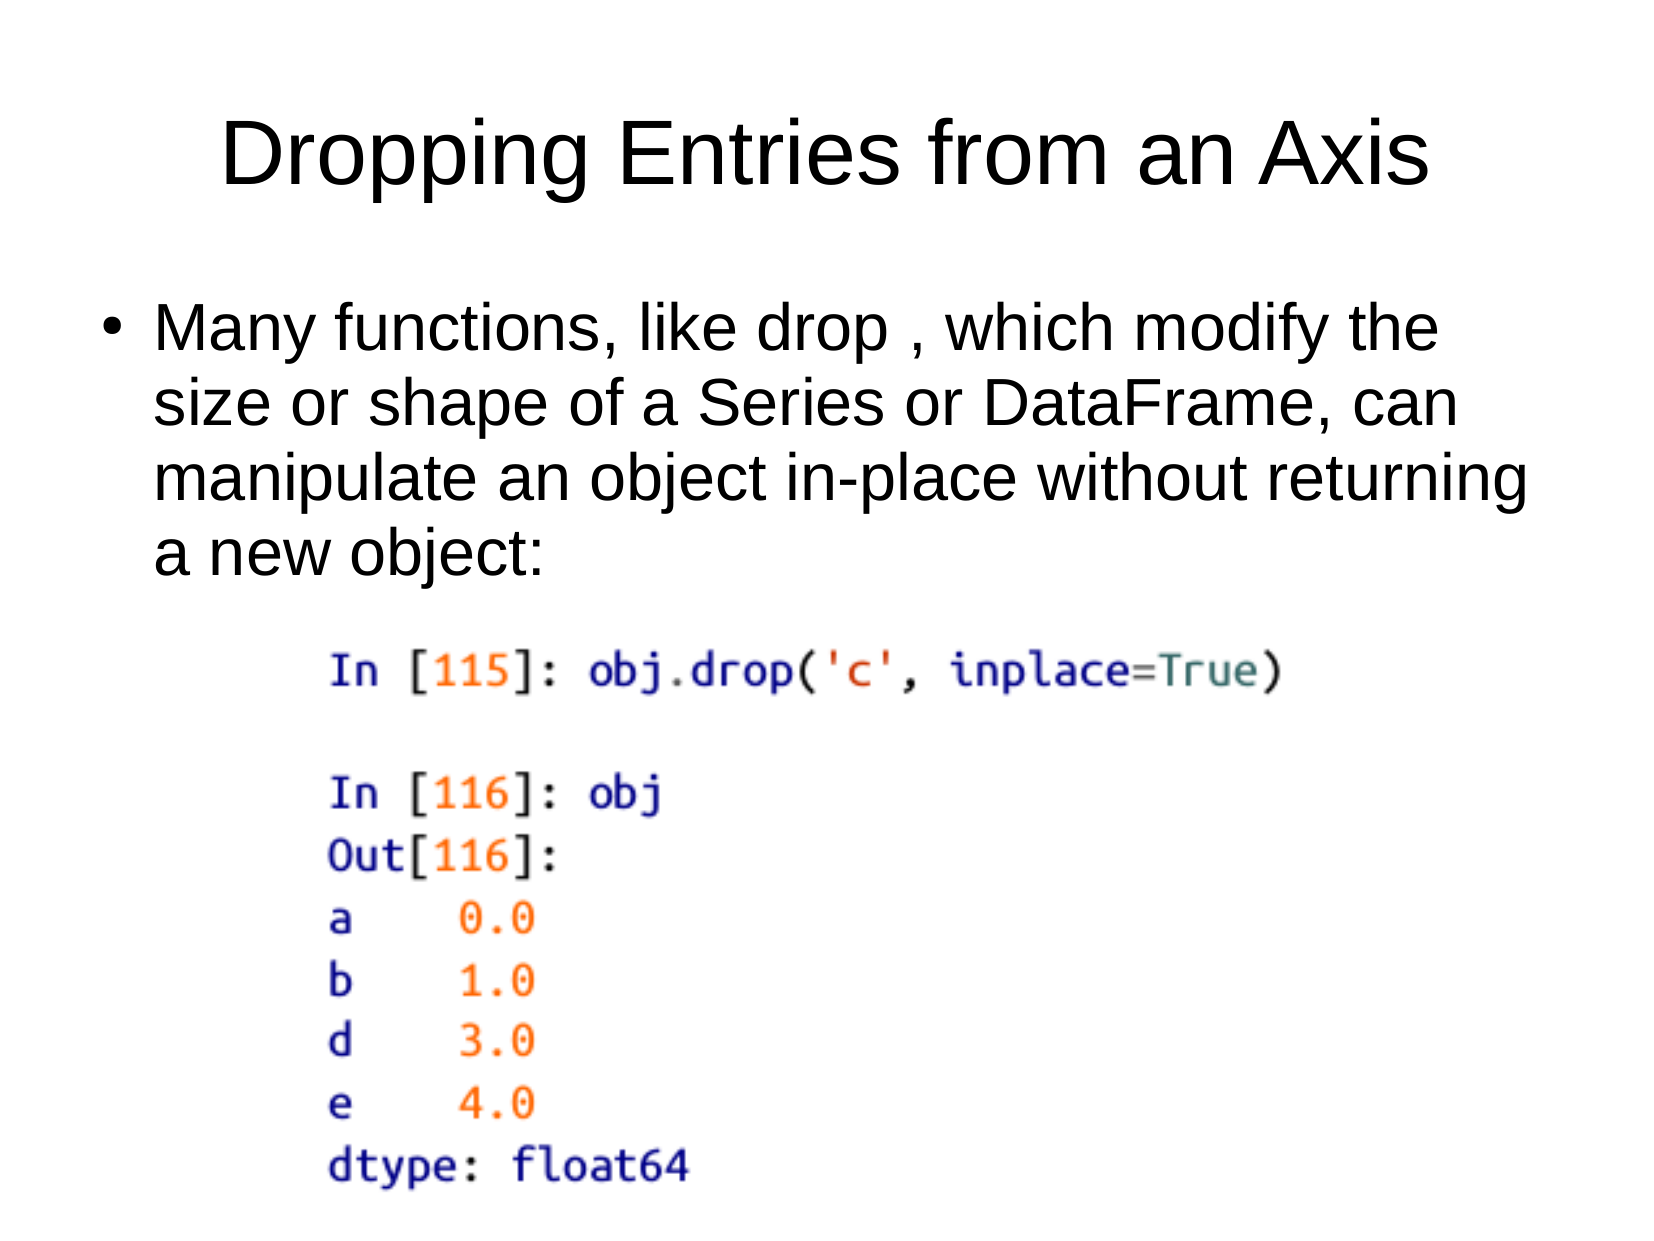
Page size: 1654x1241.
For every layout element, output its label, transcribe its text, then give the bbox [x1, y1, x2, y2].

list Many functions, like drop , which modify the size or shape of a Series or DataFrame, can manipulate an object in-place without returning a new object: [82, 290, 1571, 1010]
picture [318, 637, 1291, 1201]
title Dropping Entries from an Axis [82, 49, 1571, 257]
